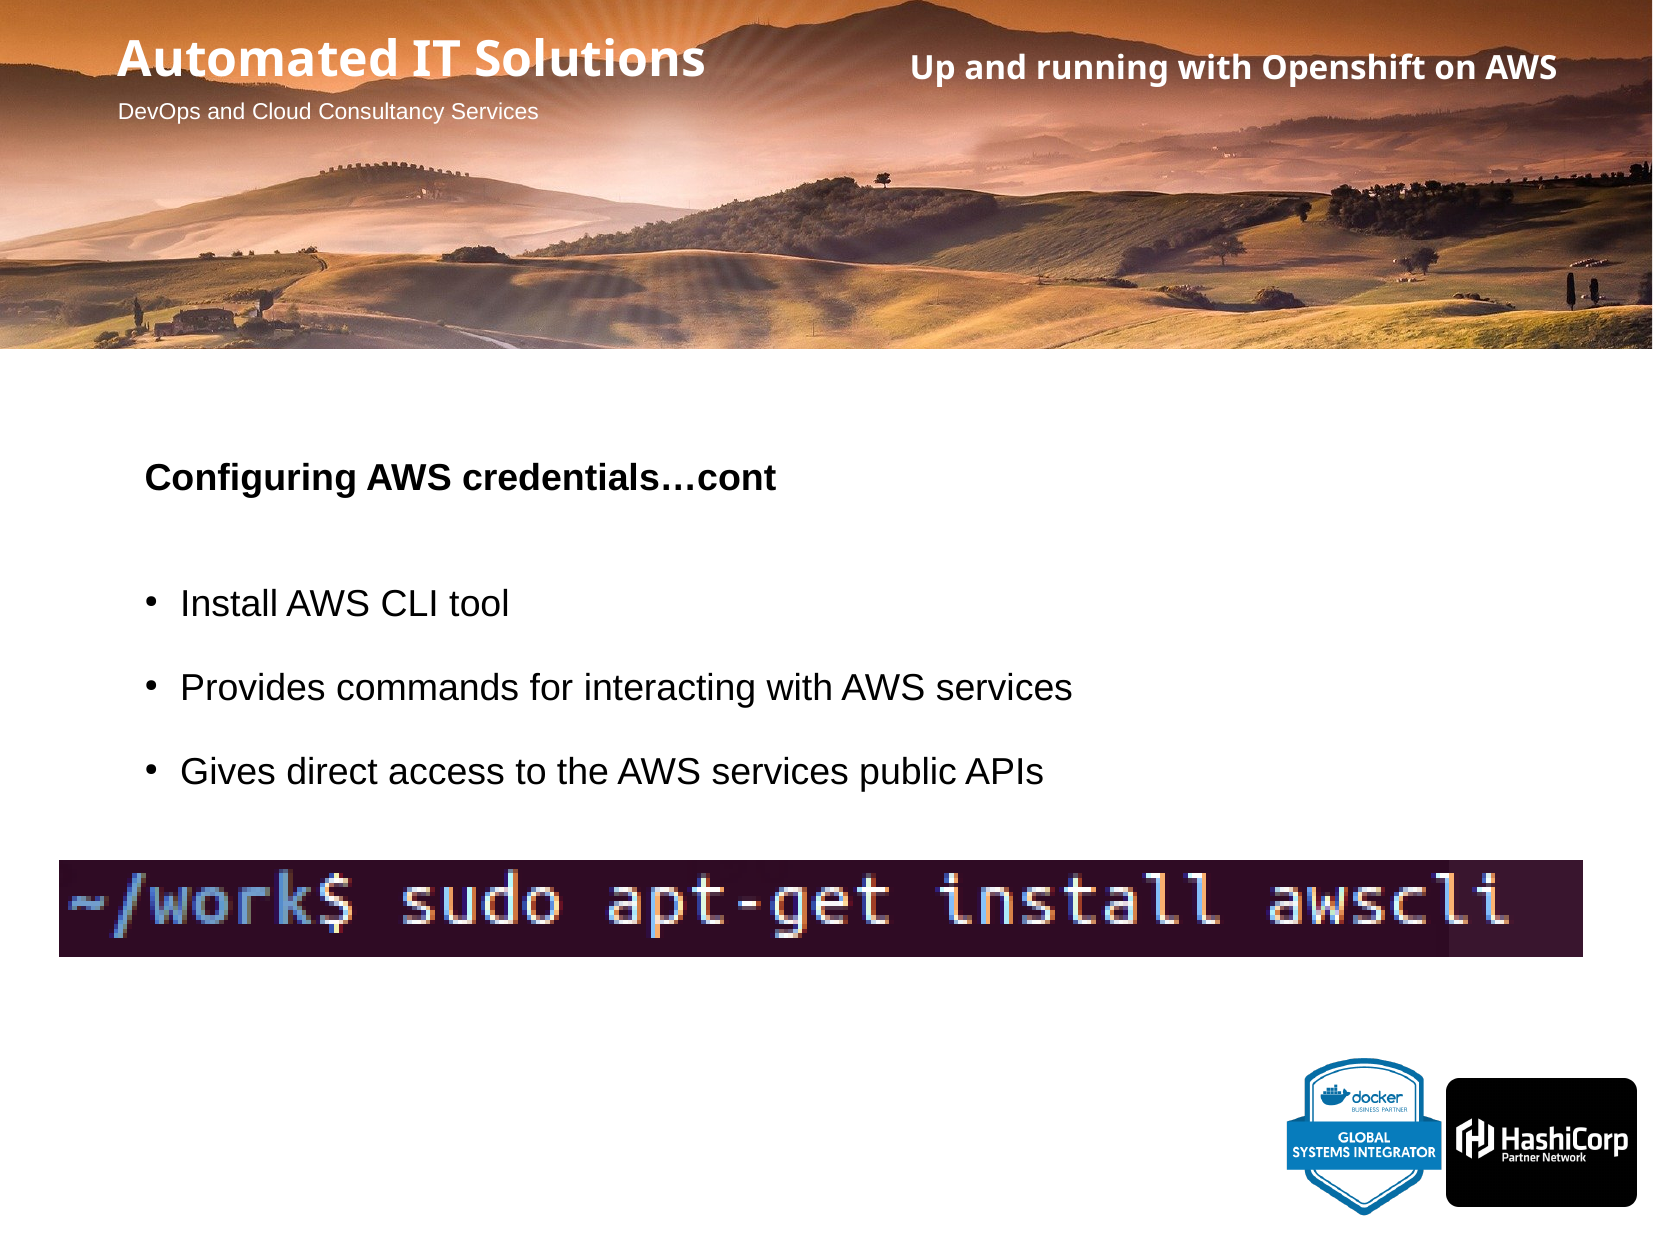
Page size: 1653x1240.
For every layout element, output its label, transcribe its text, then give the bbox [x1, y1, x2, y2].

picture [1517, 1078, 1637, 1207]
text_box Up and running with Openshift on AWS [885, 46, 1582, 87]
text_box [118, 413, 1607, 570]
picture [0, 0, 1653, 349]
picture [59, 860, 1583, 957]
text_box Configuring AWS credentials…cont Install AWS CLI tool Provides commands for interacting with AWS services Gives direct access to the AWS services public APIs [129, 448, 1517, 860]
text_box Configuring AWS credentials…cont Install AWS CLI tool Provides commands for interacting with AWS services Gives direct access to the AWS services public APIs [129, 957, 1517, 1240]
